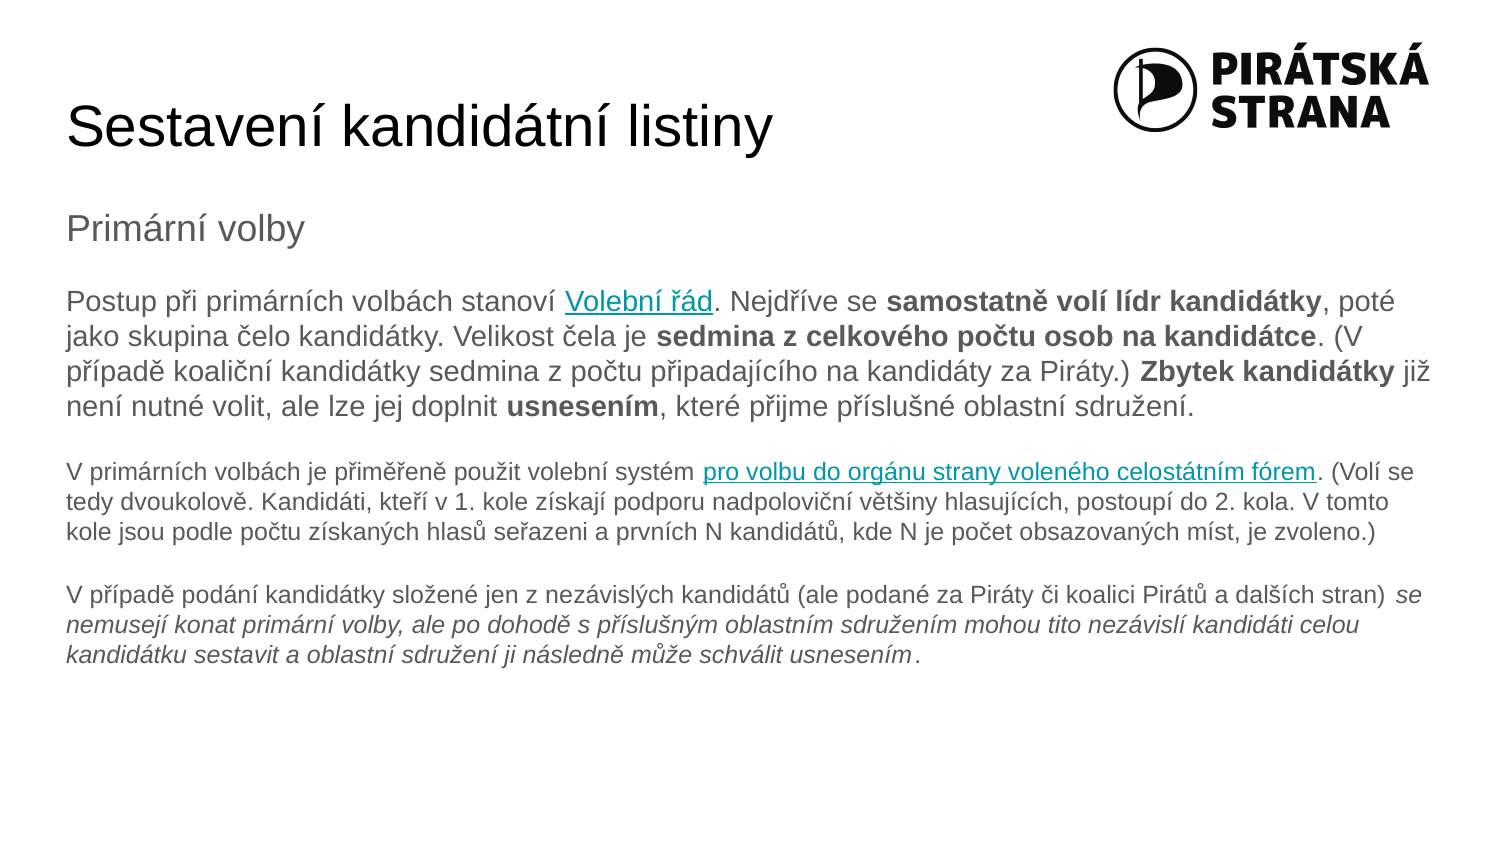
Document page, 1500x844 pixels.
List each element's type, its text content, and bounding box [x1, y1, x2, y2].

list Primární volby Postup při primárních volbách stanoví Volební řád. Nejdříve se samostatně volí lídr kandidátky, poté jako skupina čelo kandidátky. Velikost čela je sedmina z celkového počtu osob na kandidátce. (V případě koaliční kandidátky sedmina z počtu připadajícího na kandidáty za Piráty.) Zbytek kandidátky již není nutné volit, ale lze jej doplnit usnesením, které přijme příslušné oblastní sdružení. V primárních volbách je přiměřeně použit volební systém pro volbu do orgánu strany voleného celostátním fórem. (Volí se tedy dvoukolově. Kandidáti, kteří v 1. kole získají podporu nadpoloviční většiny hlasujících, postoupí do 2. kola. V tomto kole jsou podle počtu získaných hlasů seřazeni a prvních N kandidátů, kde N je počet obsazovaných míst, je zvoleno.) V případě podání kandidátky složené jen z nezávislých kandidátů (ale podané za Piráty či koalici Pirátů a dalších stran) se nemusejí konat primární volby, ale po dohodě s příslušným oblastním sdružením mohou tito nezávislí kandidáti celou kandidátku sestavit a oblastní sdružení ji následně může schválit usnesením. [51, 189, 1449, 750]
picture [1104, 40, 1438, 72]
title Sestavení kandidátní listiny [51, 72, 1449, 167]
